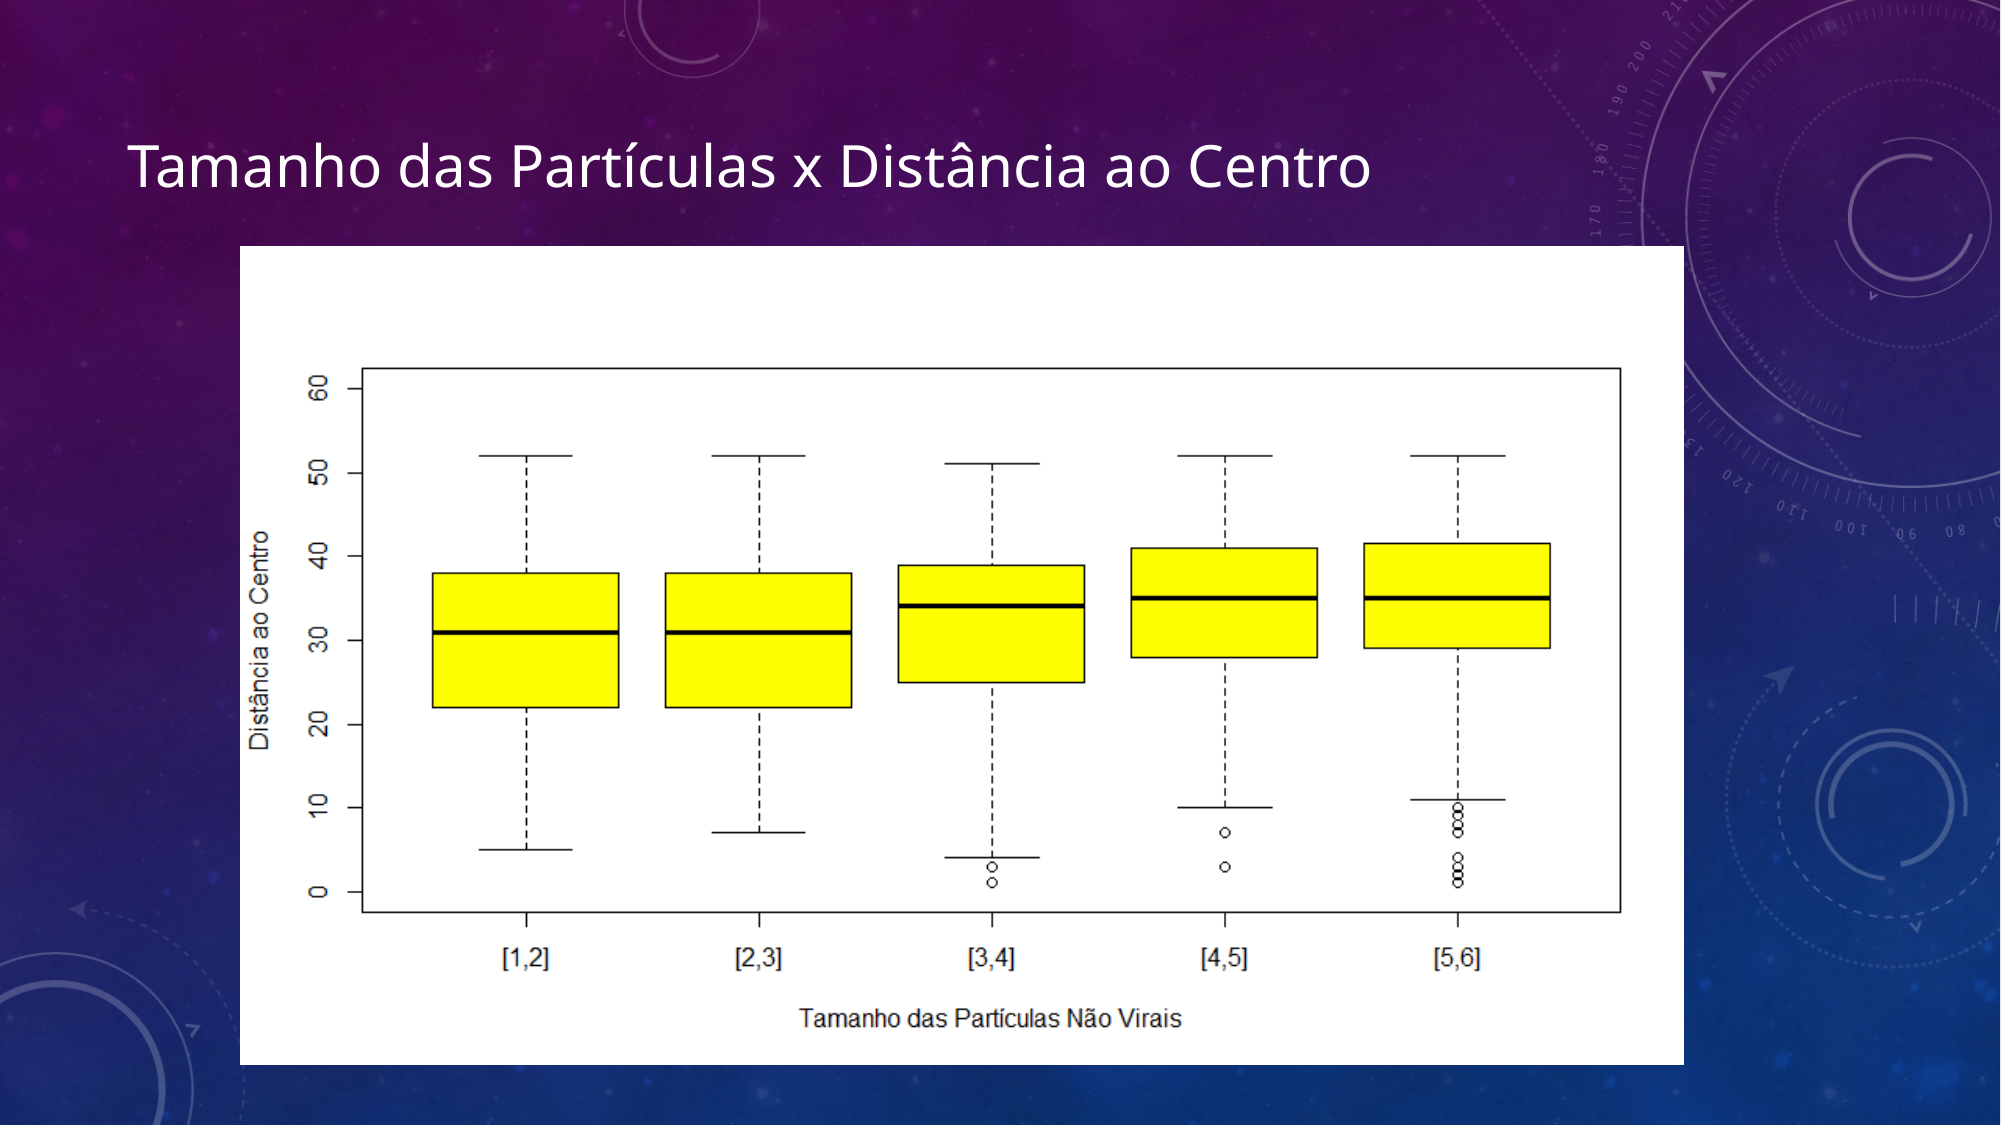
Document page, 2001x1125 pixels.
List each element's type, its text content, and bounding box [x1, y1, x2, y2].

title Tamanho das Partículas x Distância ao Centro [112, 45, 1775, 284]
picture [0, 0, 2001, 1125]
